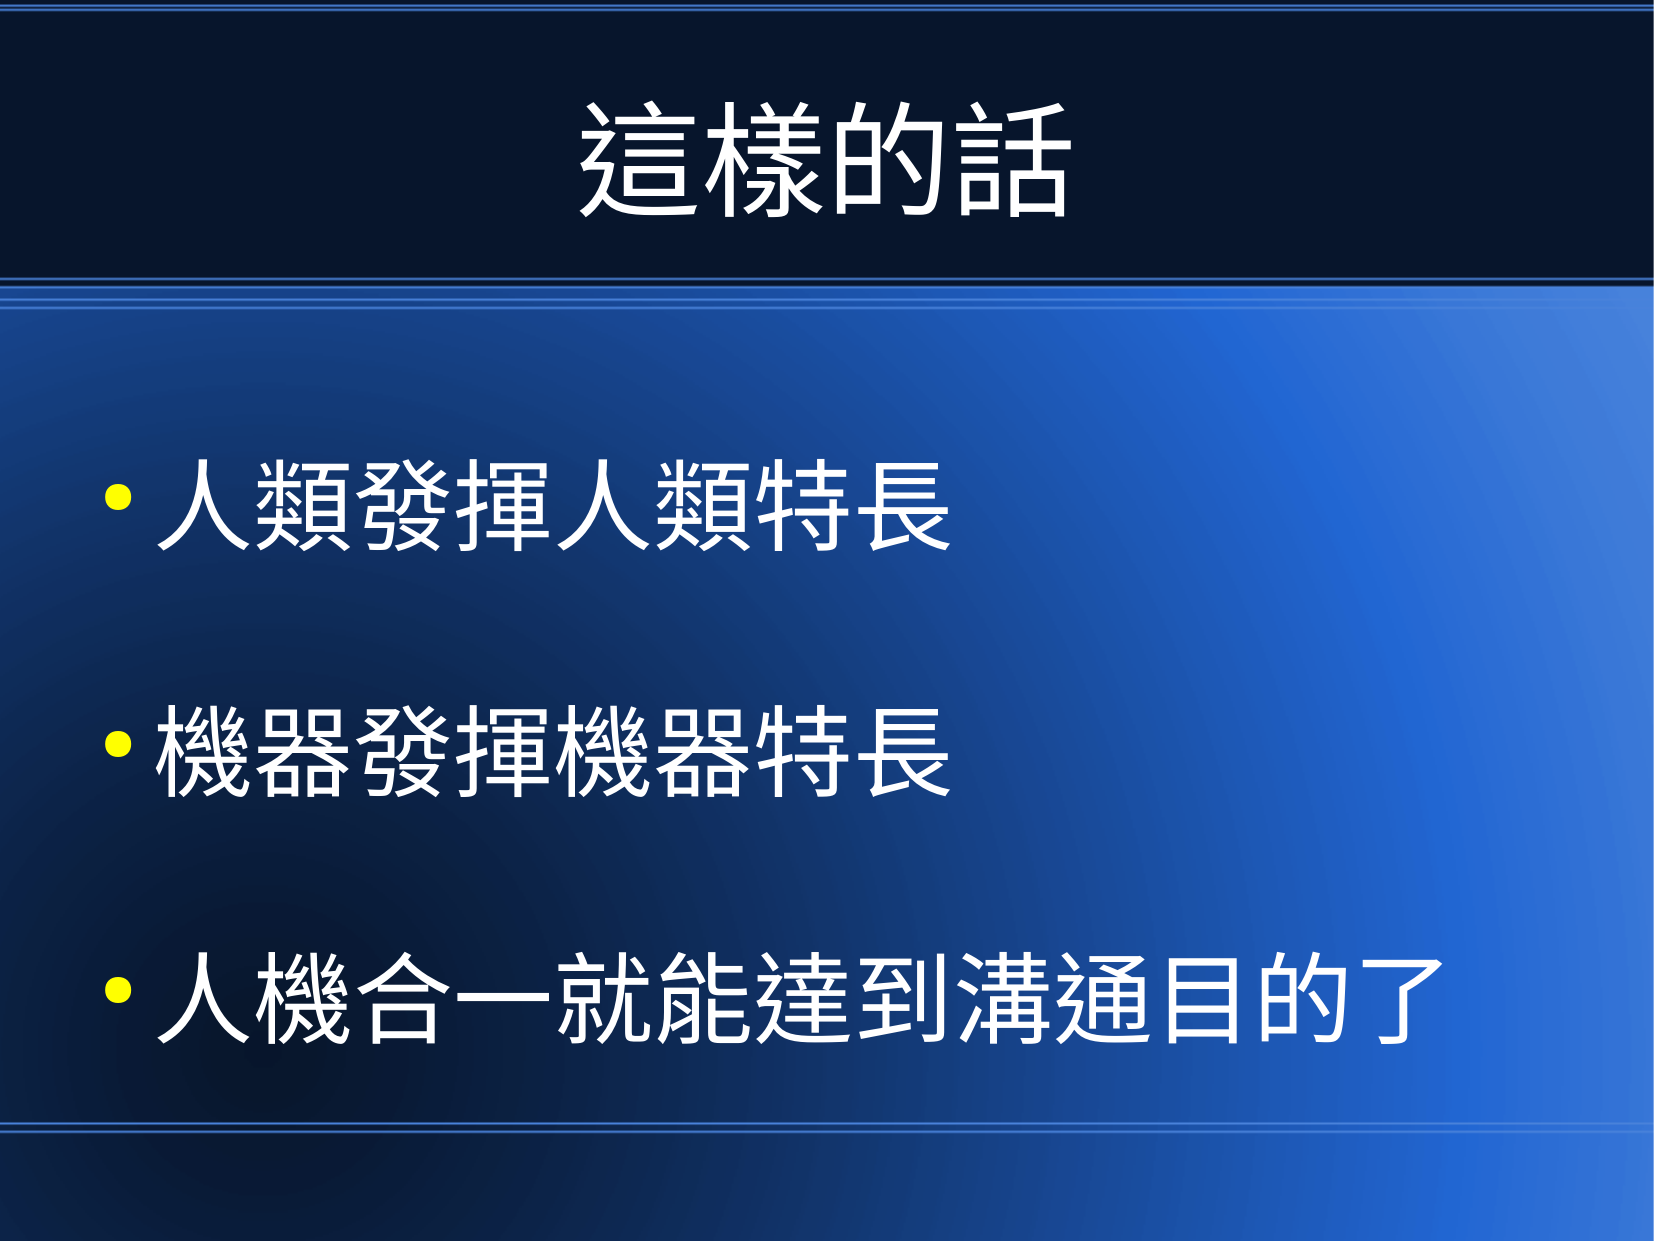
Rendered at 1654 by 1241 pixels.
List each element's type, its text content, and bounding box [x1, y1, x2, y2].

list 人類發揮人類特長 機器發揮機器特長 人機合一就能達到溝通目的了 [82, 355, 1571, 1241]
title 這樣的話 [82, 49, 1571, 257]
picture [0, 0, 1654, 1241]
